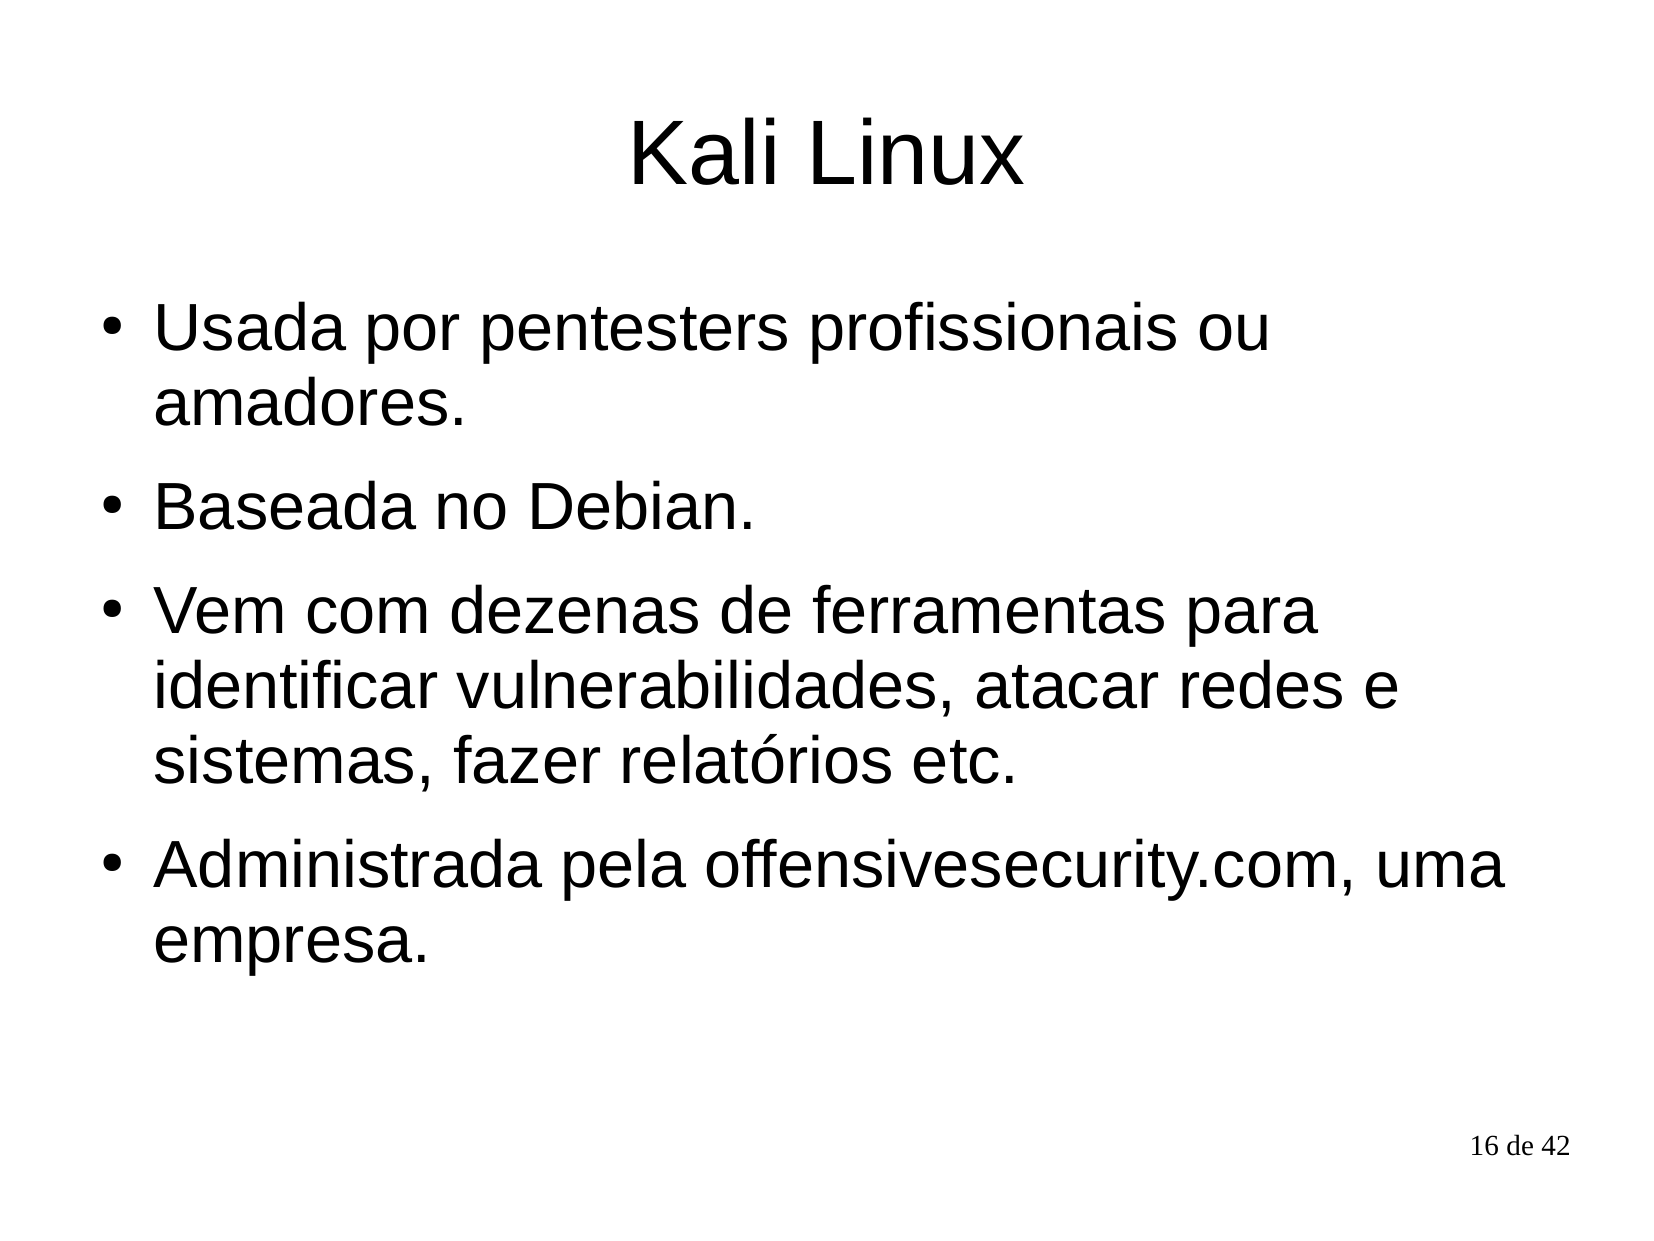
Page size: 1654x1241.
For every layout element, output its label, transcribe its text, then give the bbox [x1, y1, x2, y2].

title Kali Linux [82, 49, 1571, 257]
list Usada por pentesters profissionais ou amadores. Baseada no Debian. Vem com dezenas de ferramentas para identificar vulnerabilidades, atacar redes e sistemas, fazer relatórios etc. Administrada pela offensivesecurity.com, uma empresa. [82, 290, 1571, 1010]
